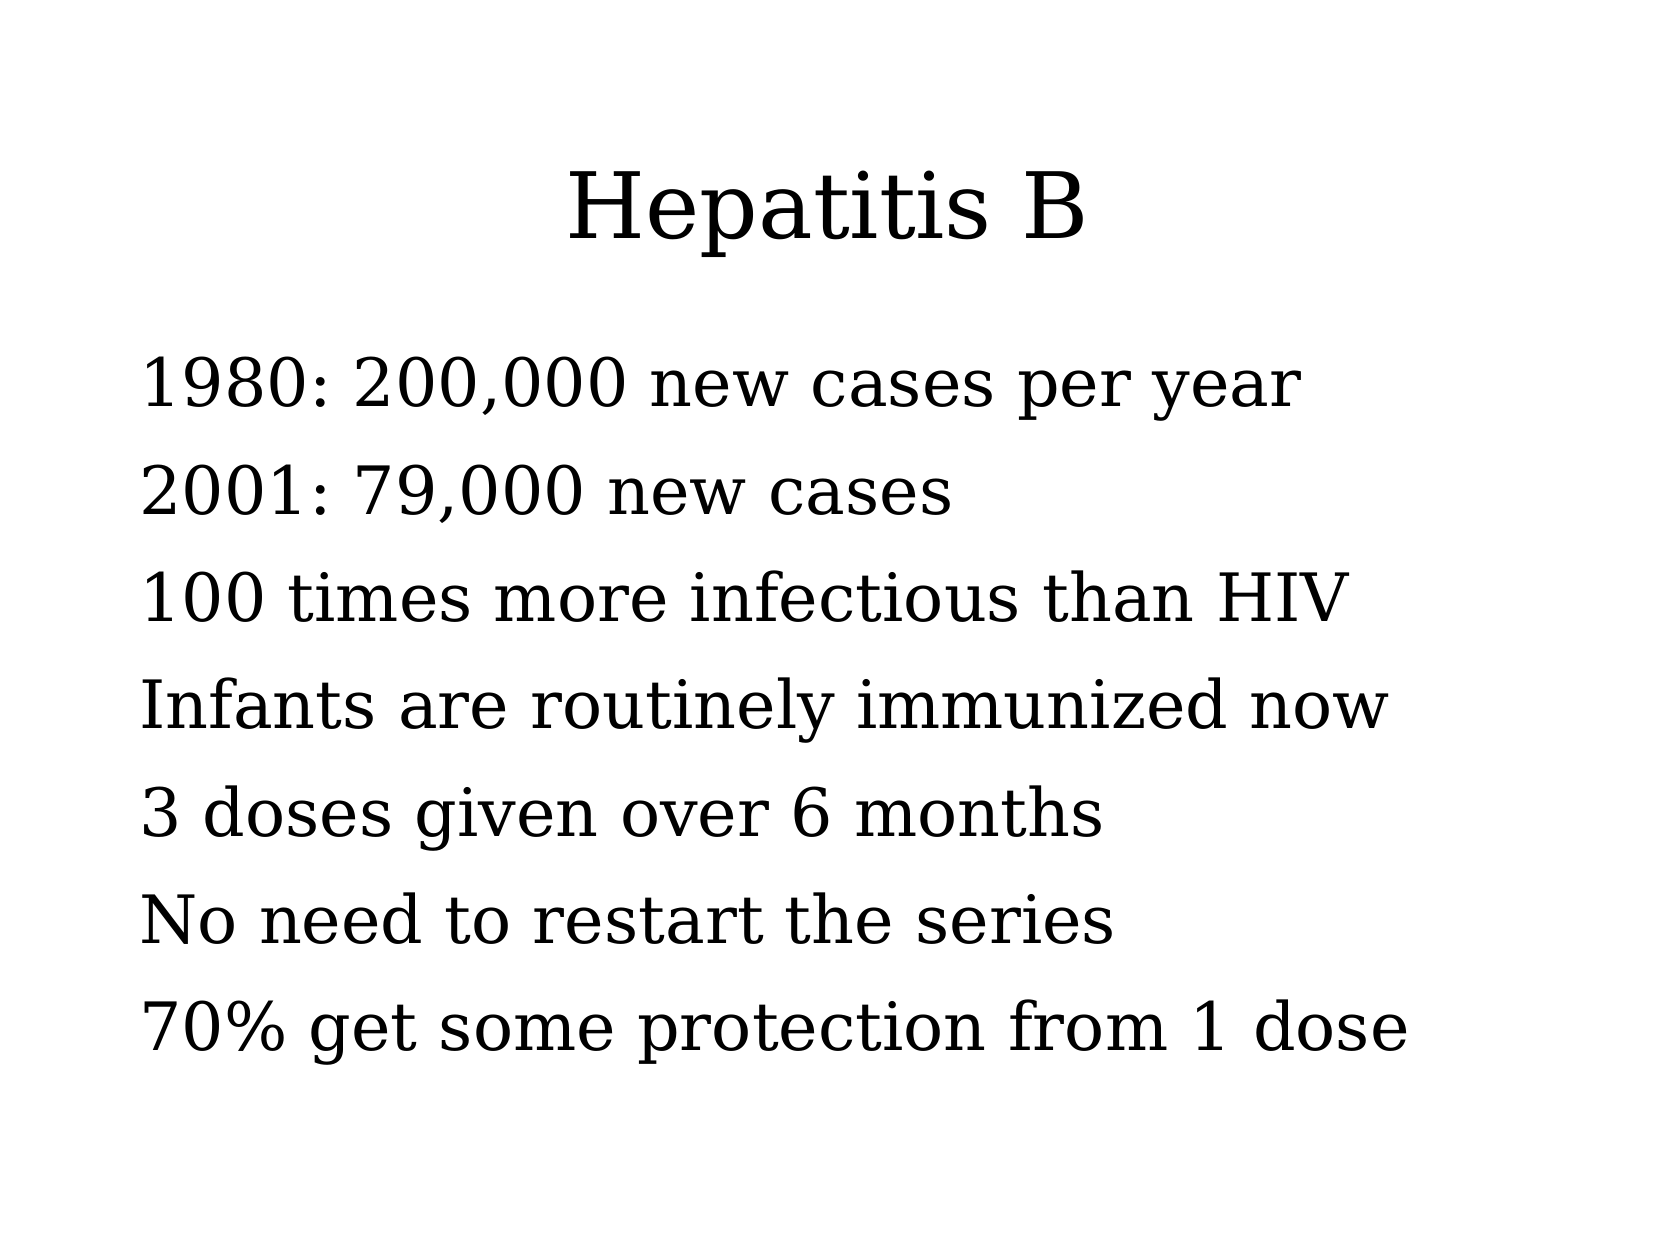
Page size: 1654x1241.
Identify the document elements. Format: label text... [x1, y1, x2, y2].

title Hepatitis B [121, 102, 1534, 311]
list 1980: 200,000 new cases per year 2001: 79,000 new cases 100 times more infectious than HIV Infants are routinely immunized now 3 doses given over 6 months No need to restart the series 70% get some protection from 1 dose [121, 344, 1534, 1127]
